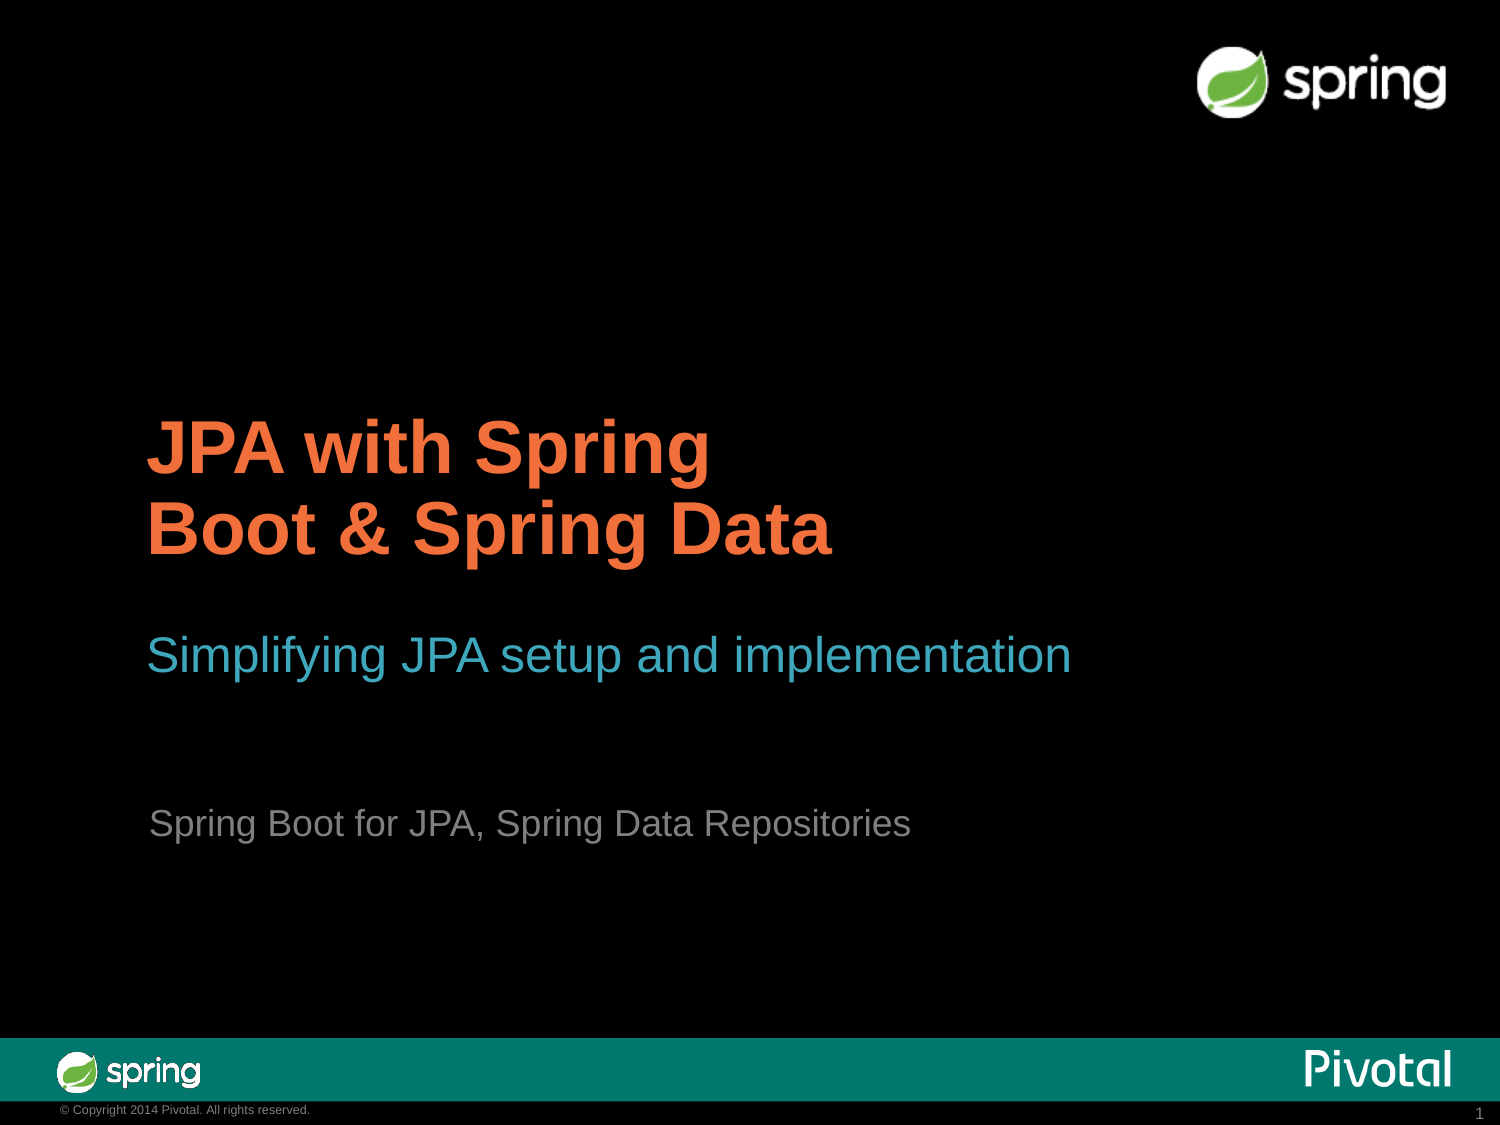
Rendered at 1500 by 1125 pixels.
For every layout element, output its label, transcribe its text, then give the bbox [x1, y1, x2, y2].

picture [32, 1041, 210, 1103]
text_box Simplifying JPA setup and implementation [146, 622, 1139, 803]
list Spring Boot for JPA, Spring Data Repositories [148, 798, 974, 845]
title JPA with Spring Boot & Spring Data [146, 399, 866, 571]
picture [1304, 1047, 1452, 1090]
picture [1155, 28, 1465, 136]
